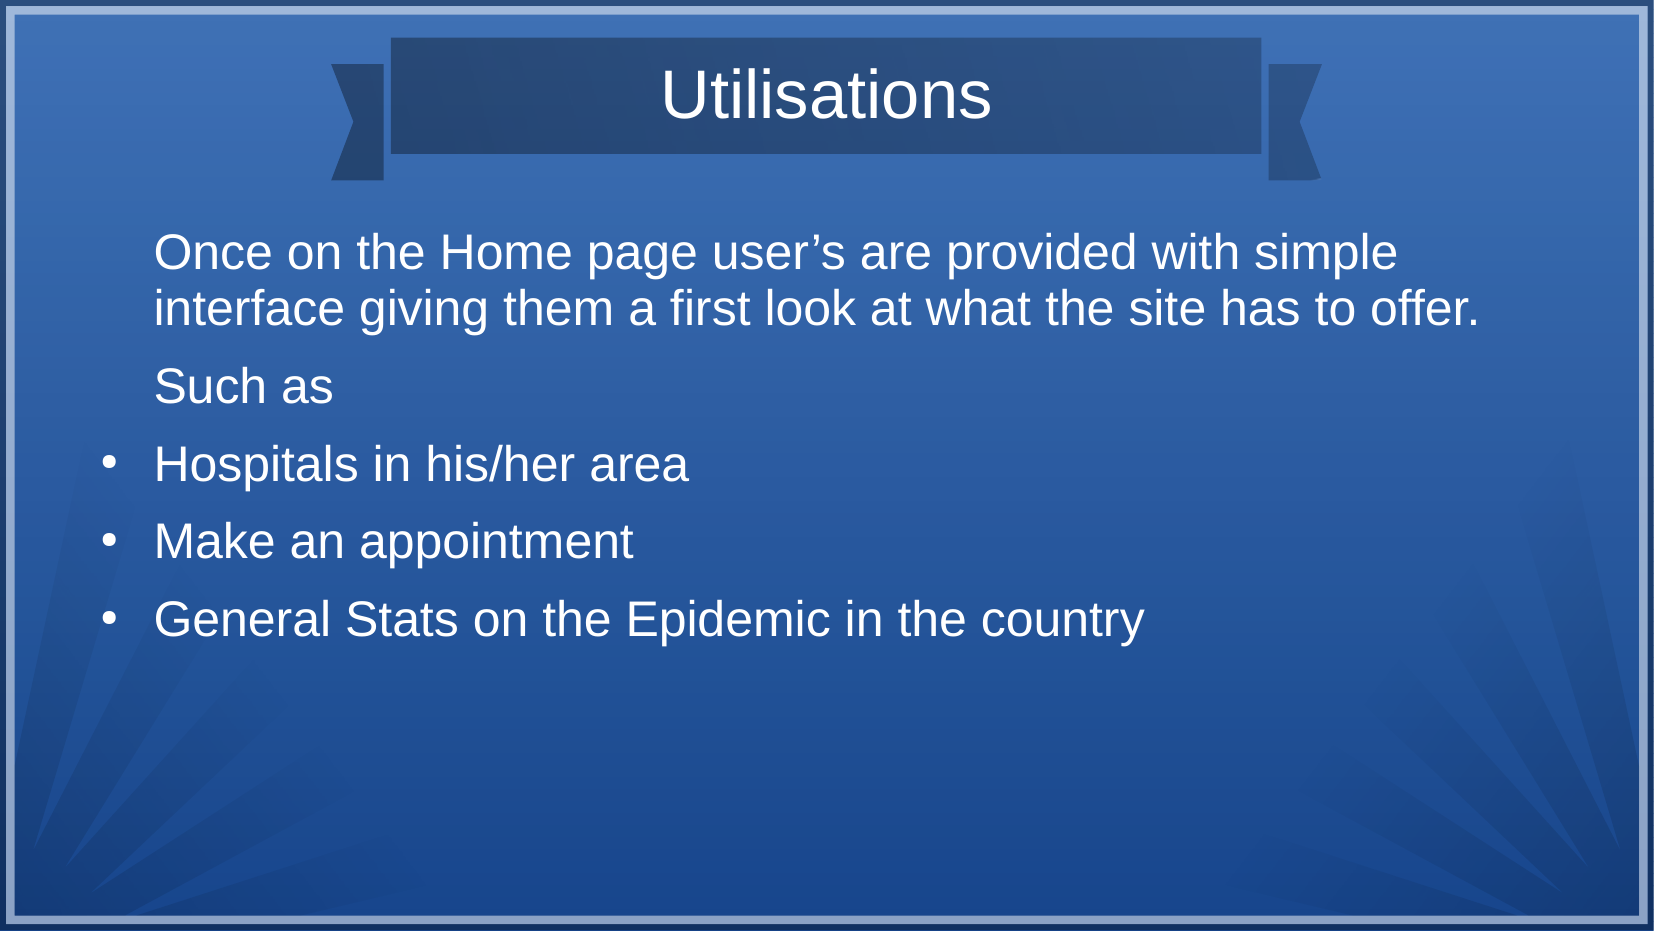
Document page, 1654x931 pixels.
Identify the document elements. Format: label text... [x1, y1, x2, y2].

list Once on the Home page user’s are provided with simple interface giving them a first look at what the site has to offer. Such as Hospitals in his/her area Make an appointment General Stats on the Epidemic in the country [82, 224, 1571, 848]
title Utilisations [389, 35, 1264, 154]
